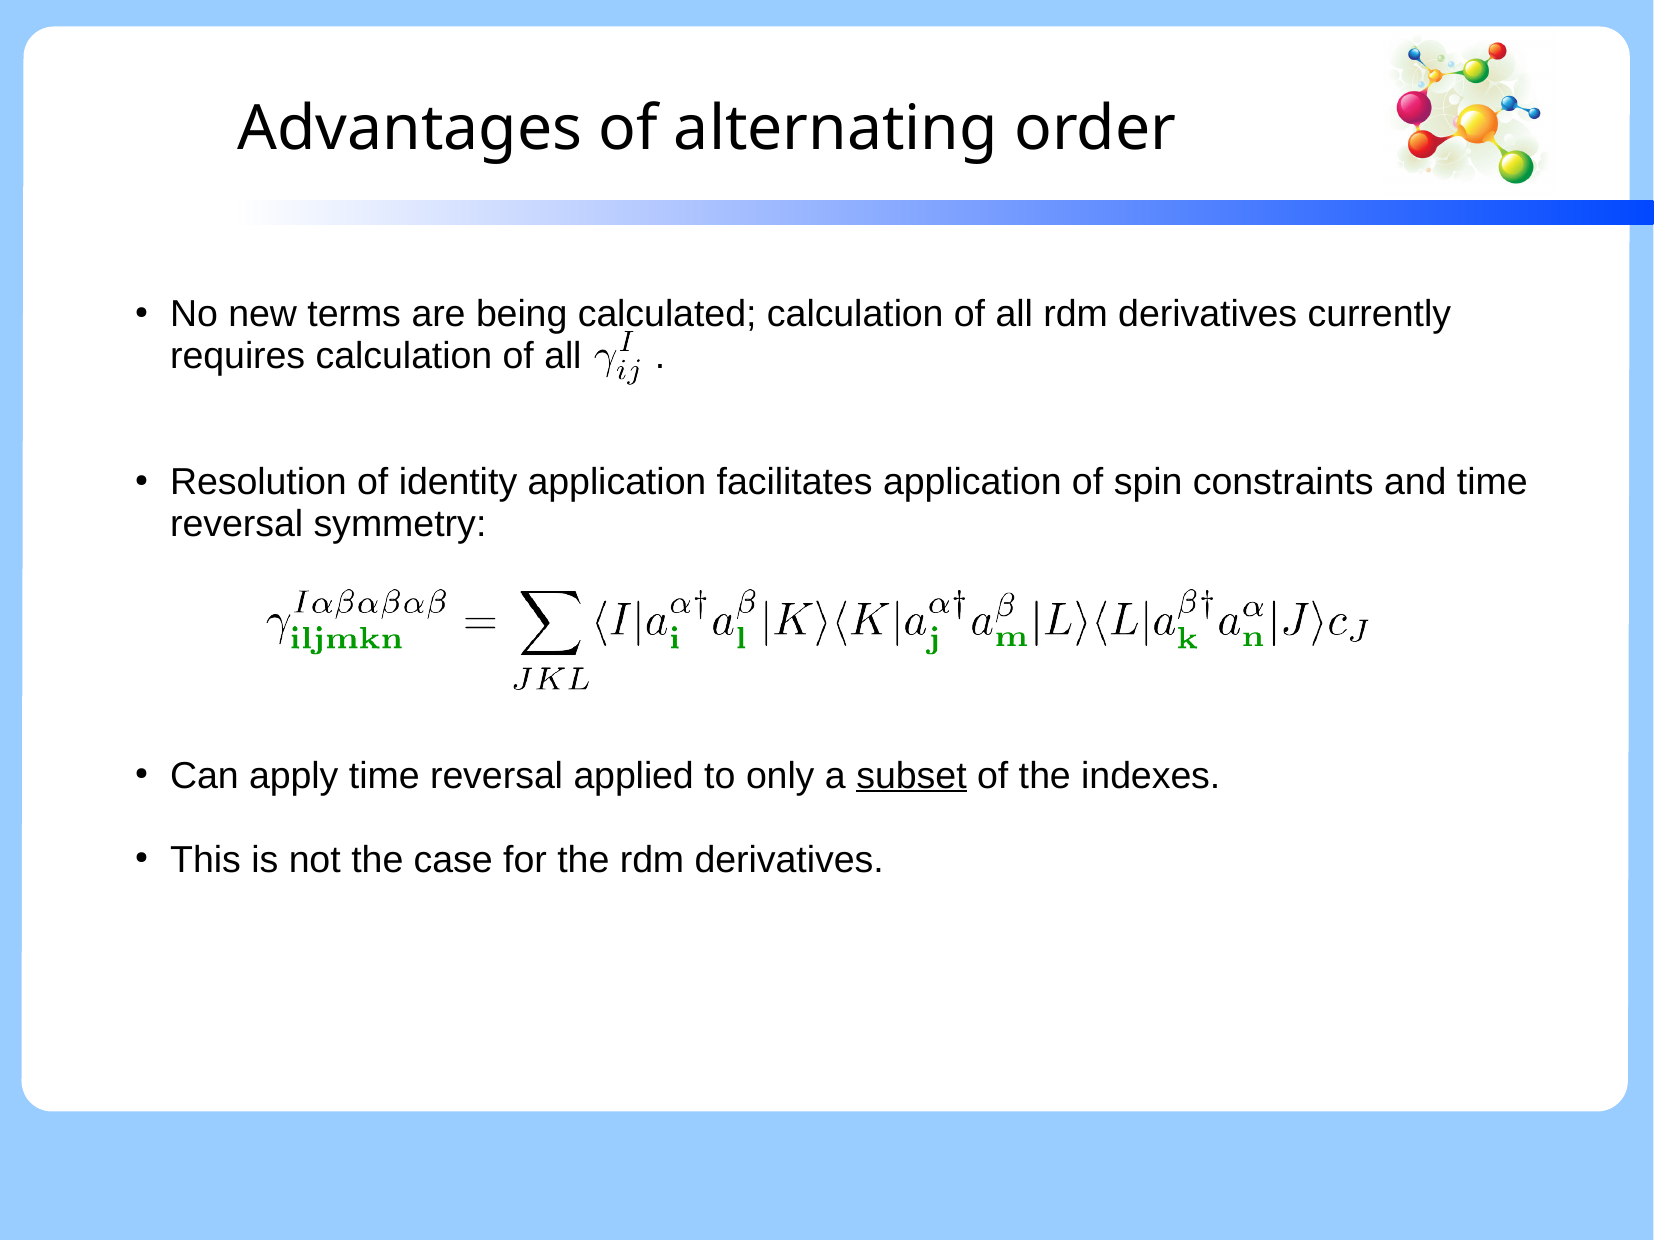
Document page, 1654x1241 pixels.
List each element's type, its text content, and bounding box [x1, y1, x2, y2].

text_box No new terms are being calculated; calculation of all rdm derivatives currently requires calculation of all . Resolution of identity application facilitates application of spin constraints and time reversal symmetry: Can apply time reversal applied to only a subset of the indexes. This is not the case for the rdm derivatives. [120, 285, 1571, 1241]
table_cell [873, 201, 877, 224]
picture [594, 330, 640, 385]
title Advantages of alternating order [82, 49, 1332, 201]
list [82, 277, 1571, 1069]
picture [266, 589, 1369, 690]
picture [1382, 29, 1556, 195]
table_cell [956, 201, 961, 224]
